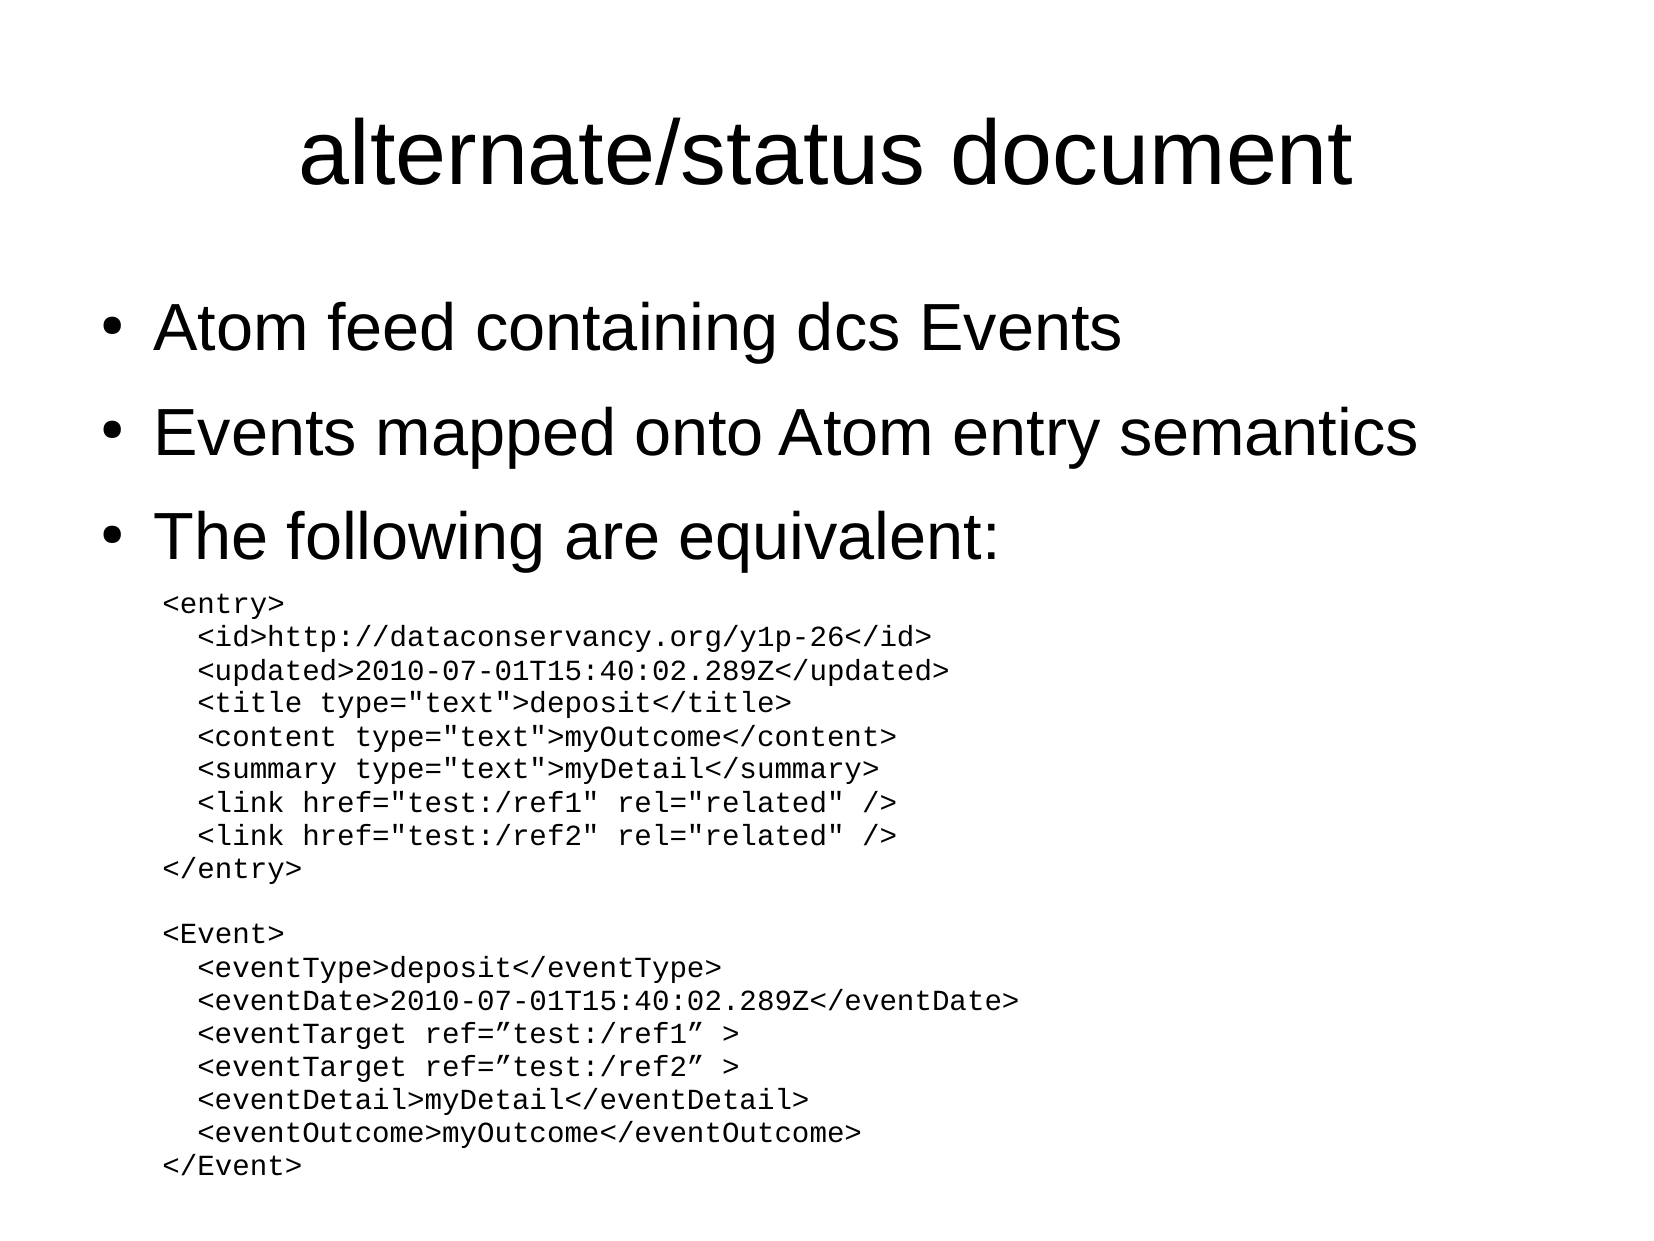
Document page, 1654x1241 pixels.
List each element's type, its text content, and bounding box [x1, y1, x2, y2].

text_box <entry> <id>http://dataconservancy.org/y1p-26</id> <updated>2010-07-01T15:40:02.289Z</updated> <title type="text">deposit</title> <content type="text">myOutcome</content> <summary type="text">myDetail</summary> <link href="test:/ref1" rel="related" /> <link href="test:/ref2" rel="related" /> </entry> <Event> <eventType>deposit</eventType> <eventDate>2010-07-01T15:40:02.289Z</eventDate> <eventTarget ref=”test:/ref1” > <eventTarget ref=”test:/ref2” > <eventDetail>myDetail</eventDetail> <eventOutcome>myOutcome</eventOutcome> </Event> [112, 582, 1035, 1192]
title alternate/status document [82, 56, 1571, 250]
list Atom feed containing dcs Events Events mapped onto Atom entry semantics The following are equivalent: [82, 290, 1571, 1109]
